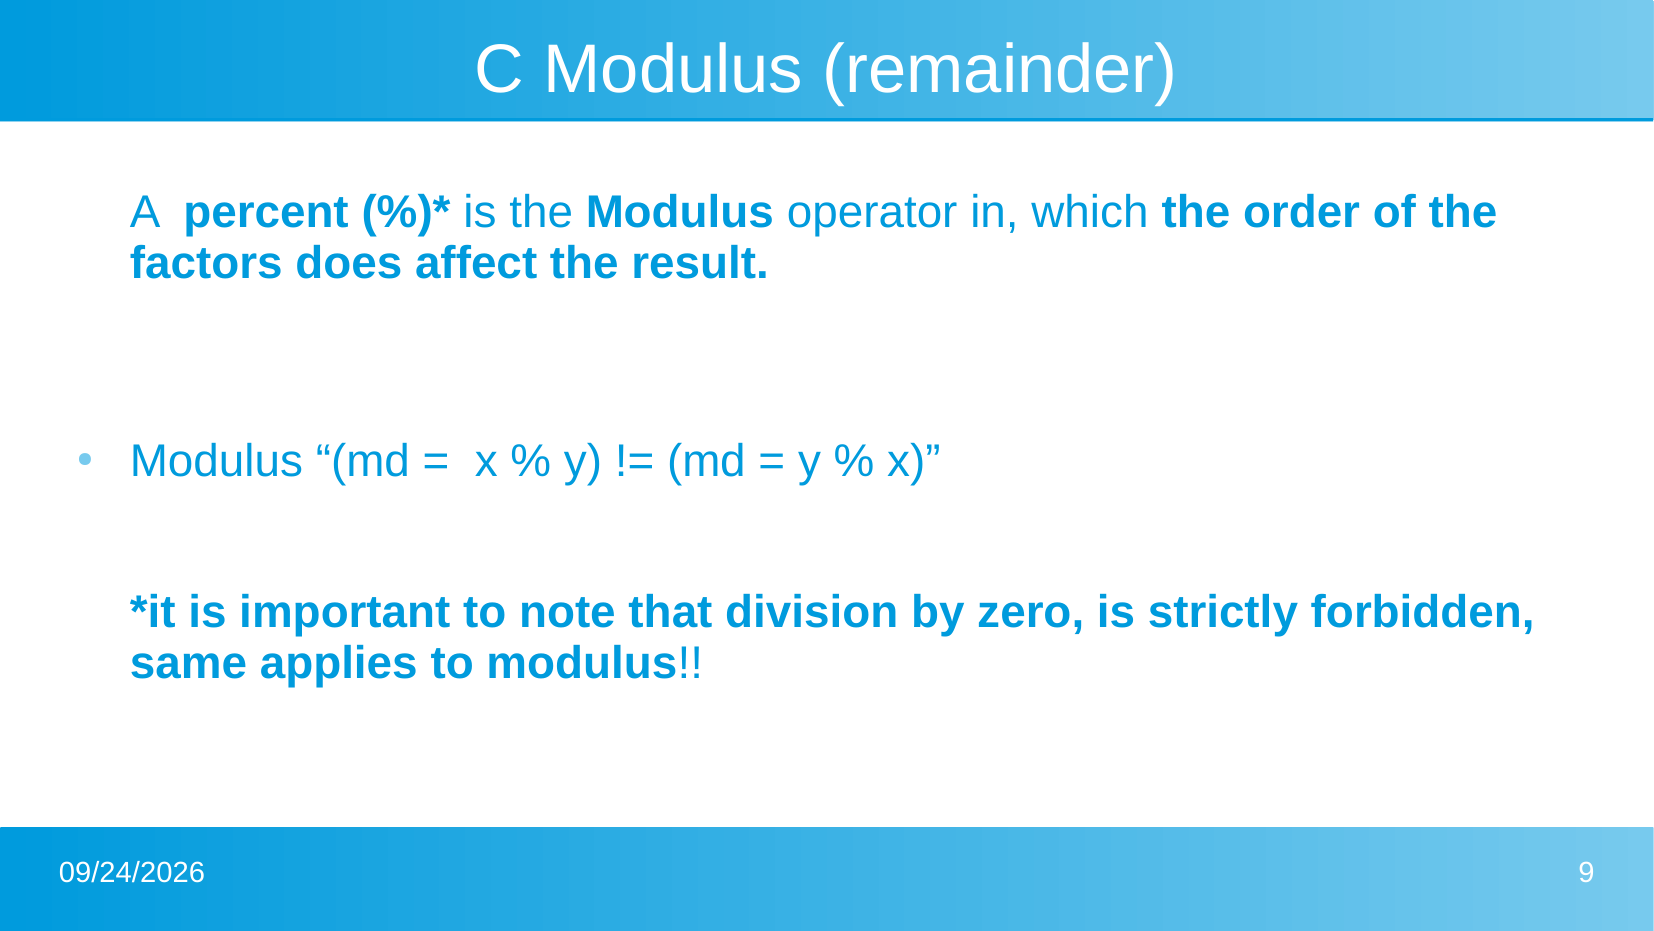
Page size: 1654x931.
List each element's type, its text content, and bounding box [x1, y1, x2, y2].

title C Modulus (remainder) [59, 29, 1595, 107]
list A percent (%)* is the Modulus operator in, which the order of the factors does affect the result. Modulus “(md = x % y) != (md = y % x)” *it is important to note that division by zero, is strictly forbidden, same applies to modulus!! [59, 107, 1595, 699]
